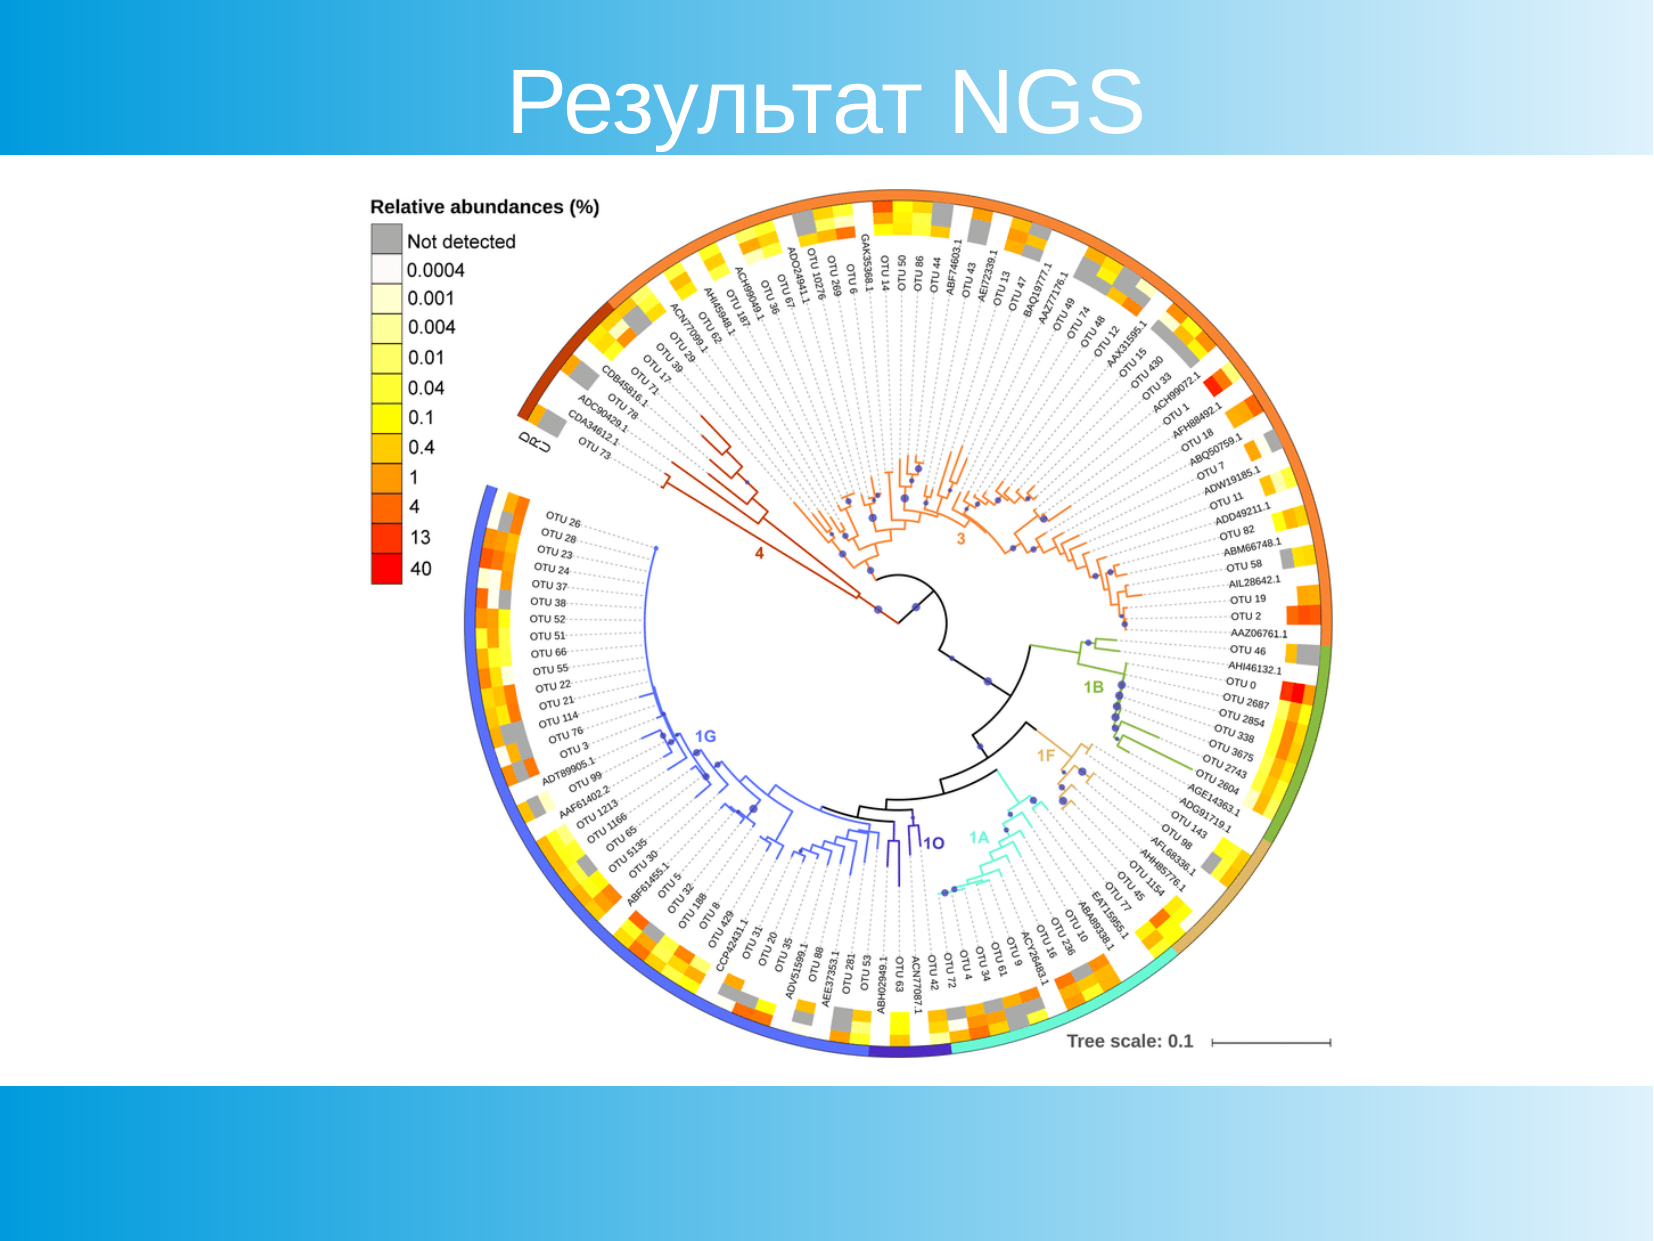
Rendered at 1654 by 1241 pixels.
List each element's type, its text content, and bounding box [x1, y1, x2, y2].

picture [366, 188, 1334, 1059]
title Результат NGS [82, 49, 1571, 155]
